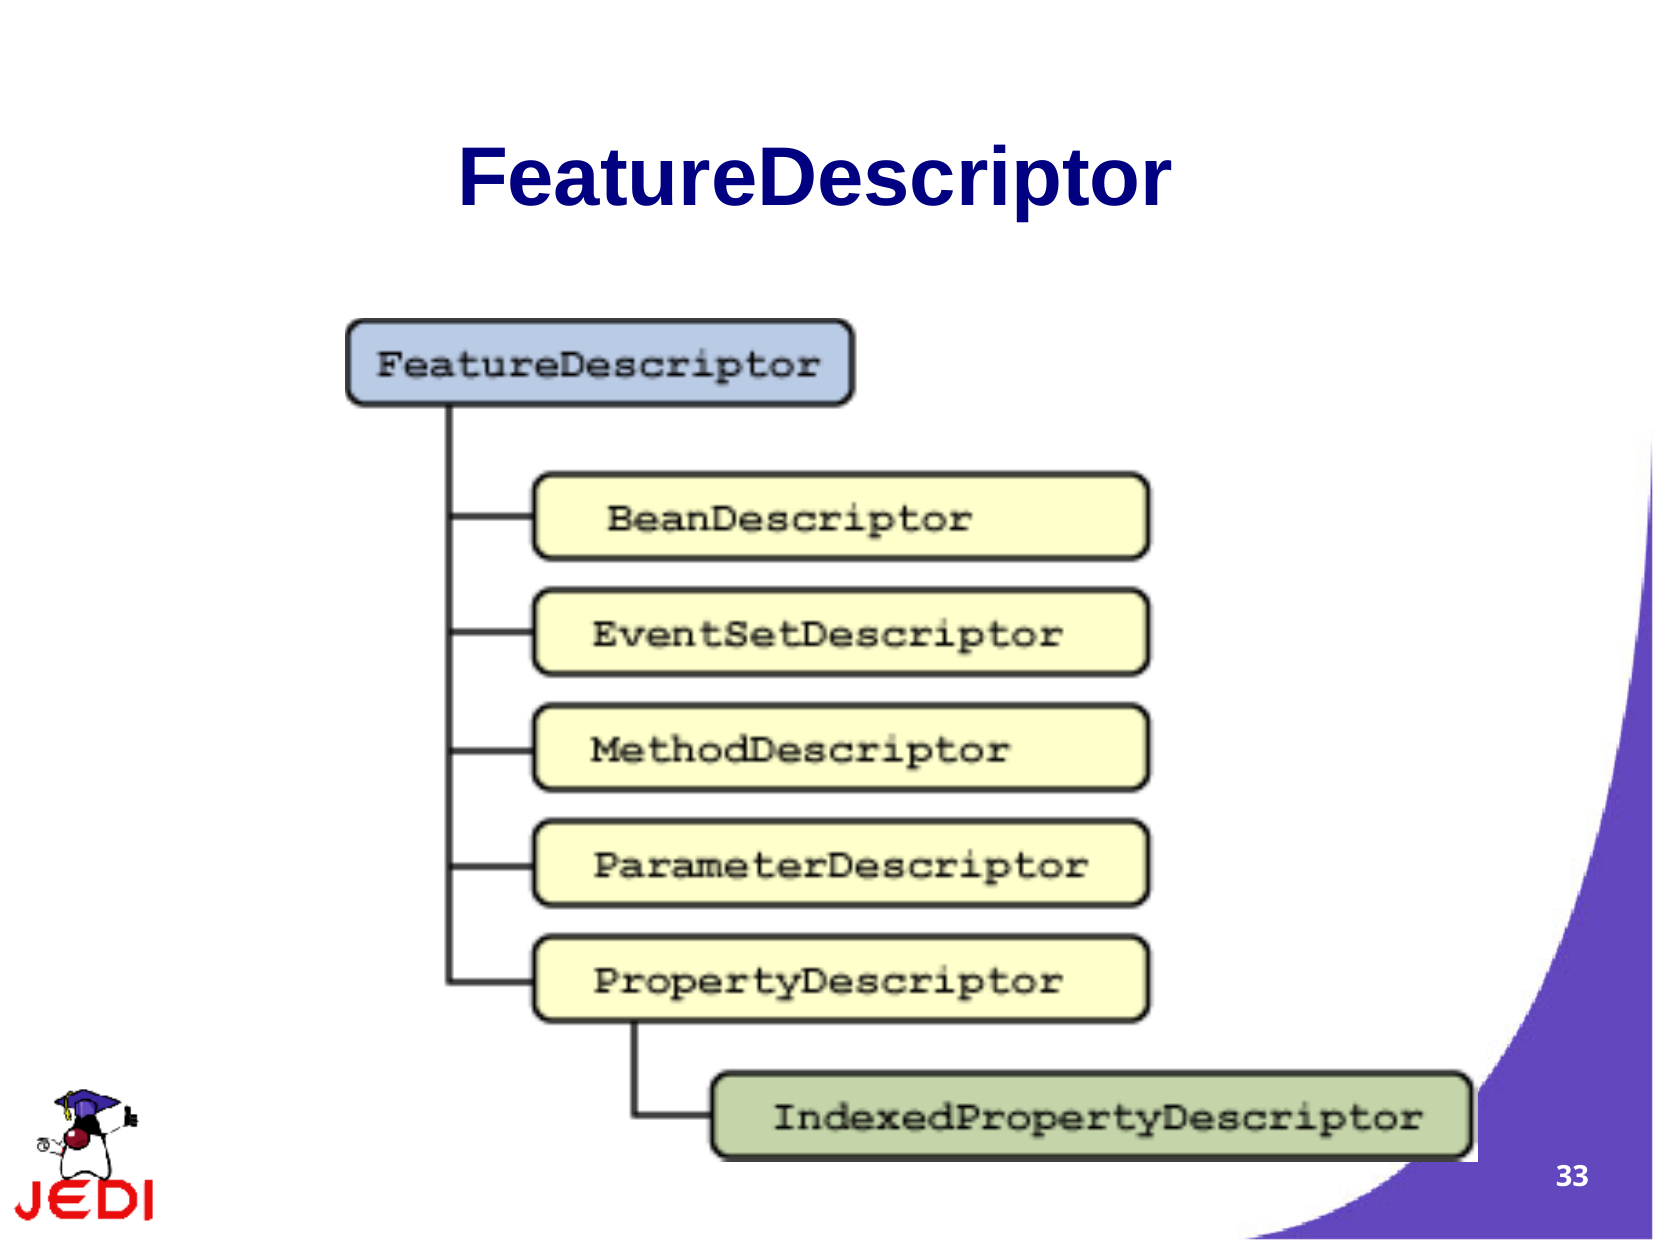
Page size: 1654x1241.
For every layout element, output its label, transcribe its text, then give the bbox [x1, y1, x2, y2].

picture [0, 0, 1654, 1241]
title FeatureDescriptor [109, 73, 1522, 281]
